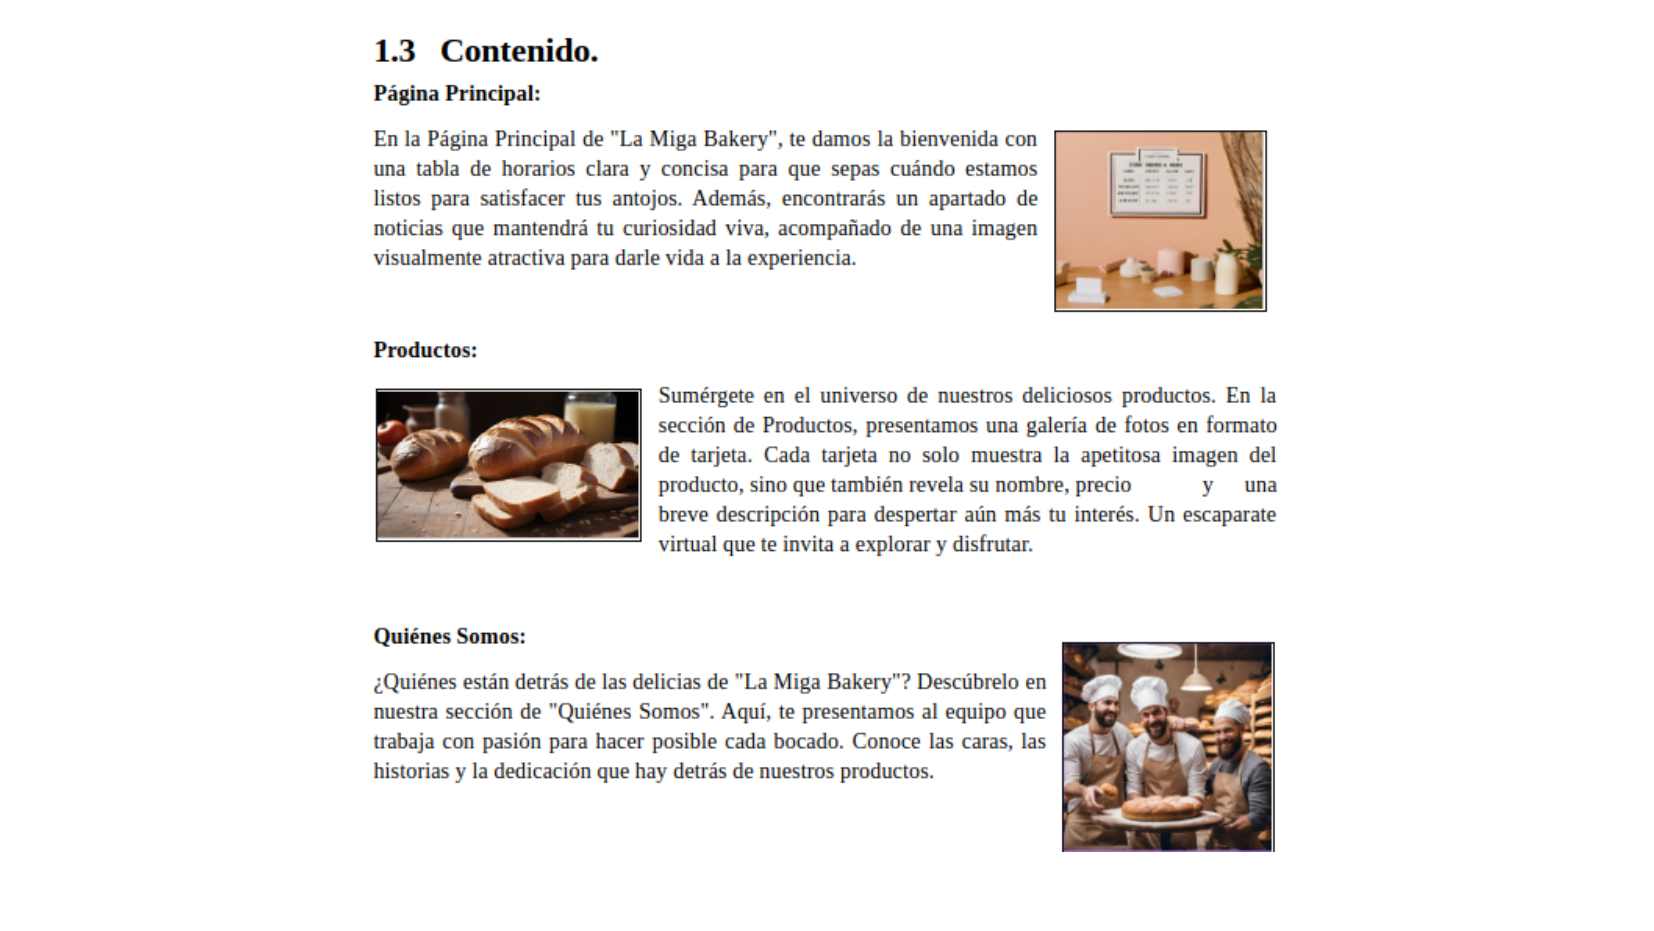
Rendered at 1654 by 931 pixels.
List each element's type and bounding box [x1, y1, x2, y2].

picture [359, 29, 1300, 852]
